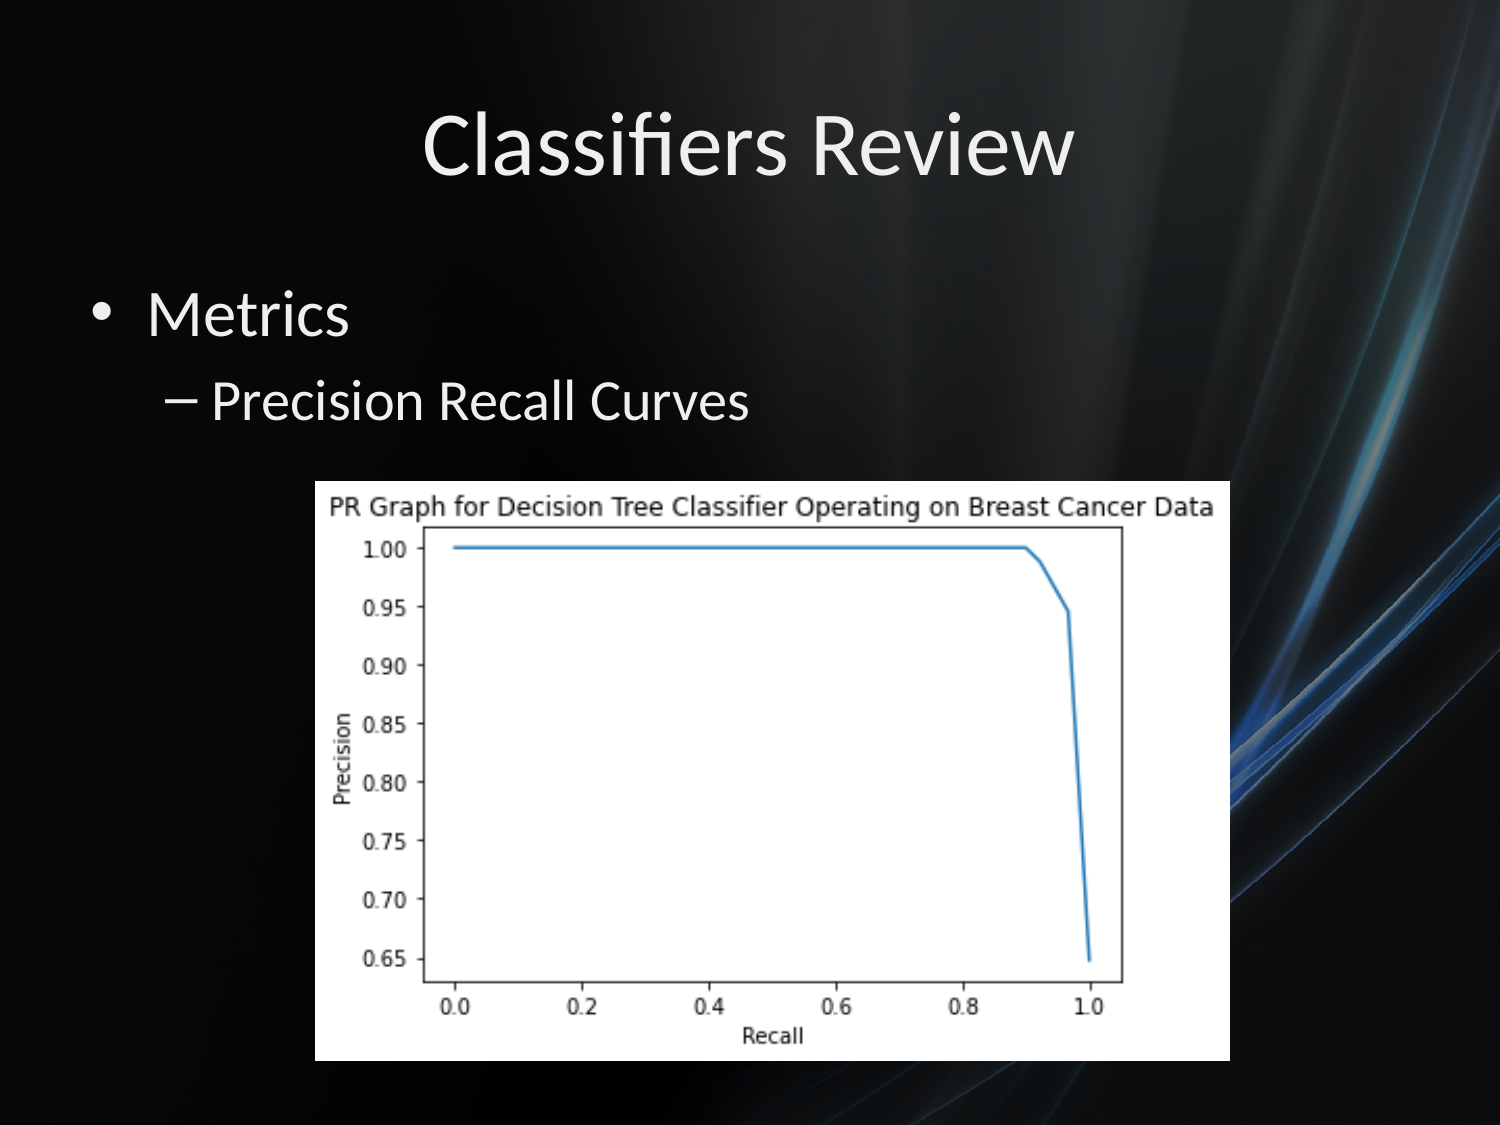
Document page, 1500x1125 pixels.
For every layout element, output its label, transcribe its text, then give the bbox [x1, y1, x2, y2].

title Classifiers Review [75, 45, 1425, 233]
list Metrics Precision Recall Curves [75, 262, 1425, 1005]
picture [0, 0, 1500, 1125]
